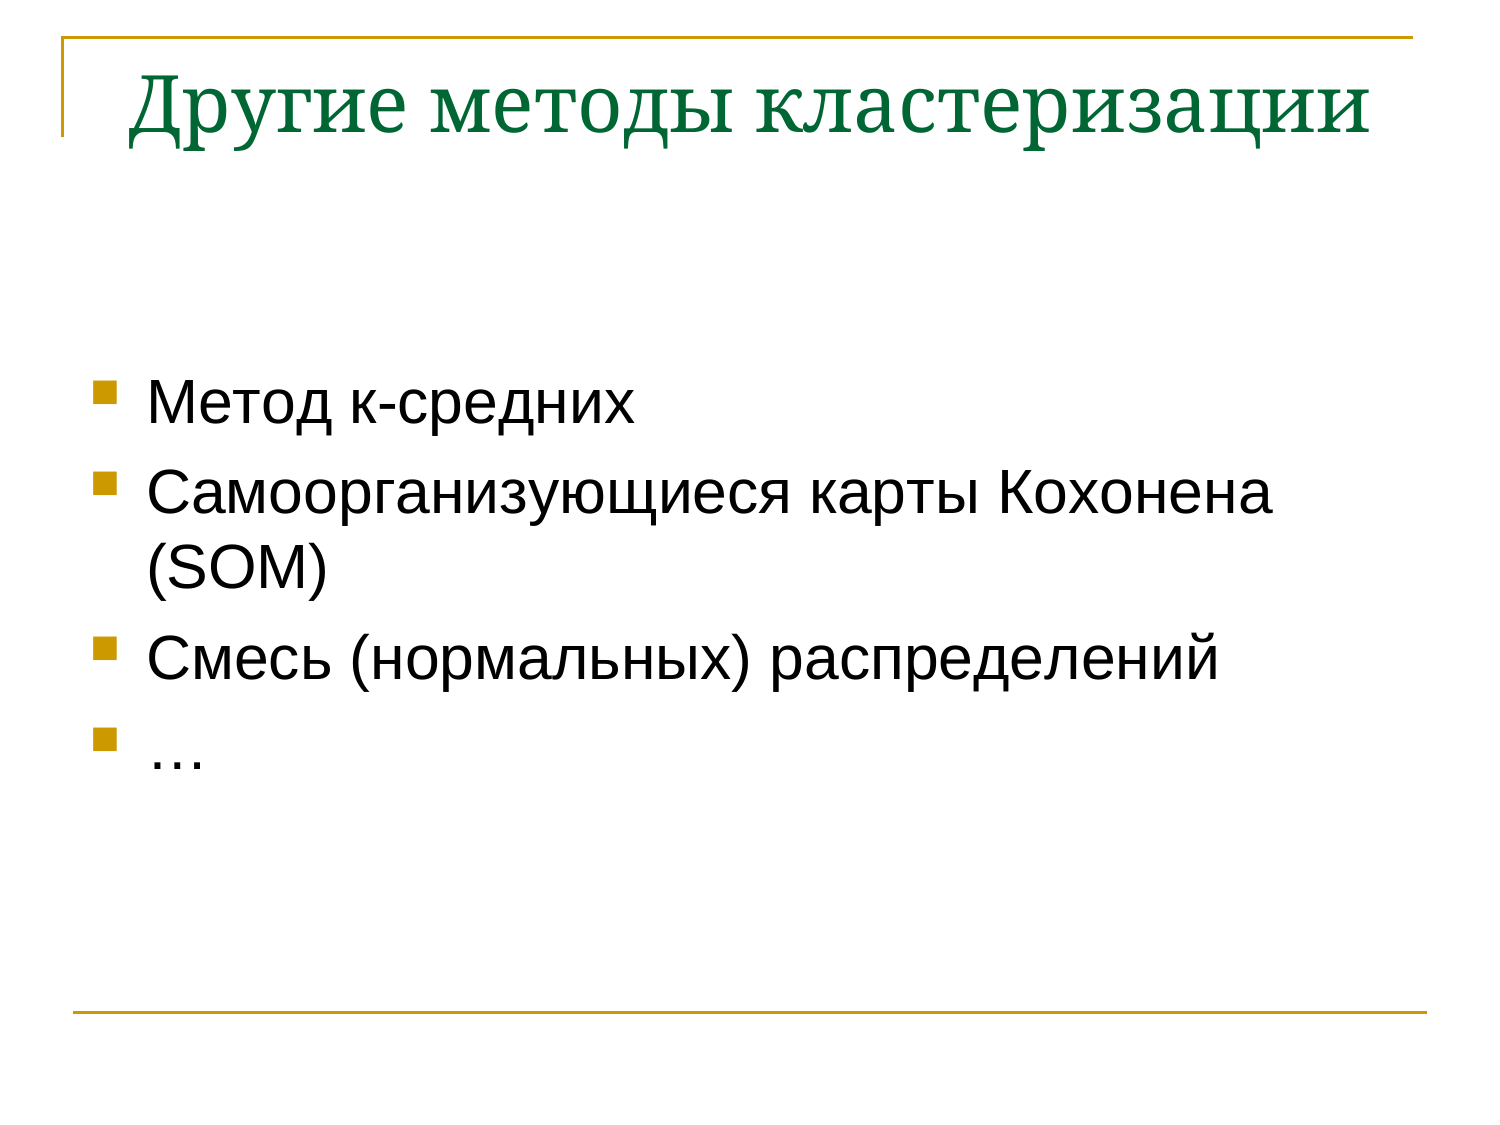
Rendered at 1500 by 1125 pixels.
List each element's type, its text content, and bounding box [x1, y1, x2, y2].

title Другие методы кластеризации [75, 45, 1426, 233]
list Метод к-средних Самоорганизующиеся карты Кохонена (SOM) Смесь (нормальных) распределений … [75, 262, 1426, 1006]
